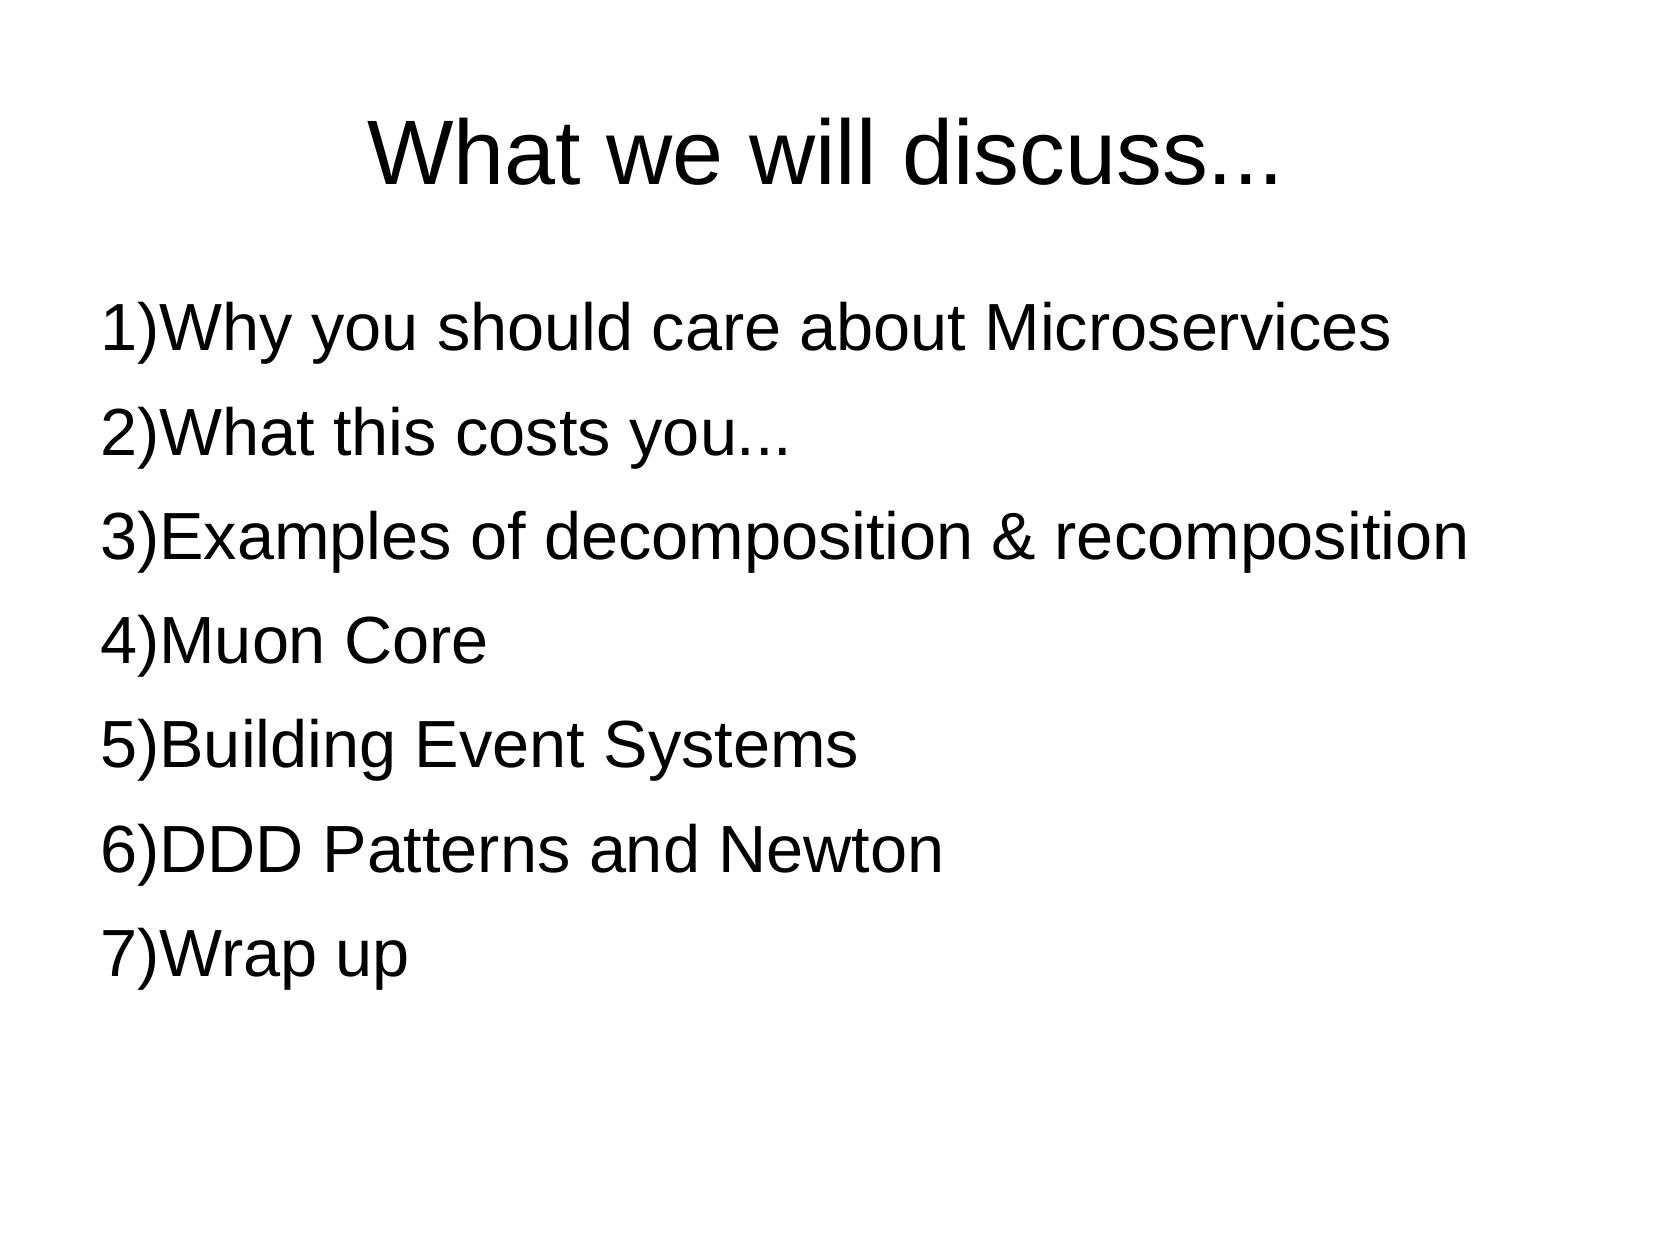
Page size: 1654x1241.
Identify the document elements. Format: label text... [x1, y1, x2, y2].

title What we will discuss... [82, 49, 1571, 257]
list Why you should care about Microservices What this costs you... Examples of decomposition & recomposition Muon Core Building Event Systems DDD Patterns and Newton Wrap up [82, 290, 1571, 1010]
